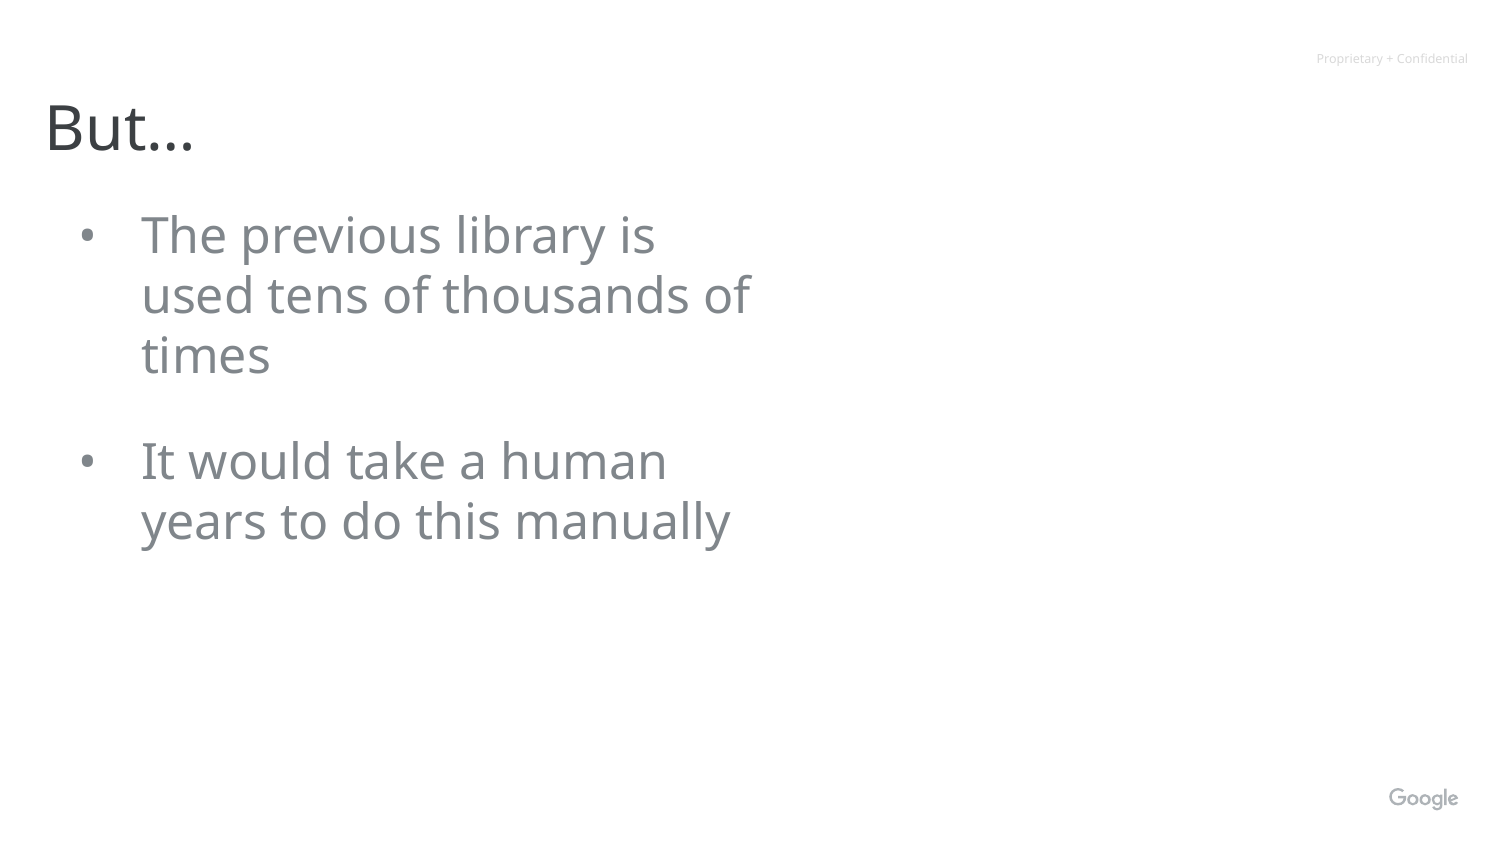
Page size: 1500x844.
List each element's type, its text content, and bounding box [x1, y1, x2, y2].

list The previous library is used tens of thousands of times It would take a human years to do this manually [51, 189, 782, 750]
title But… [29, 73, 1471, 168]
